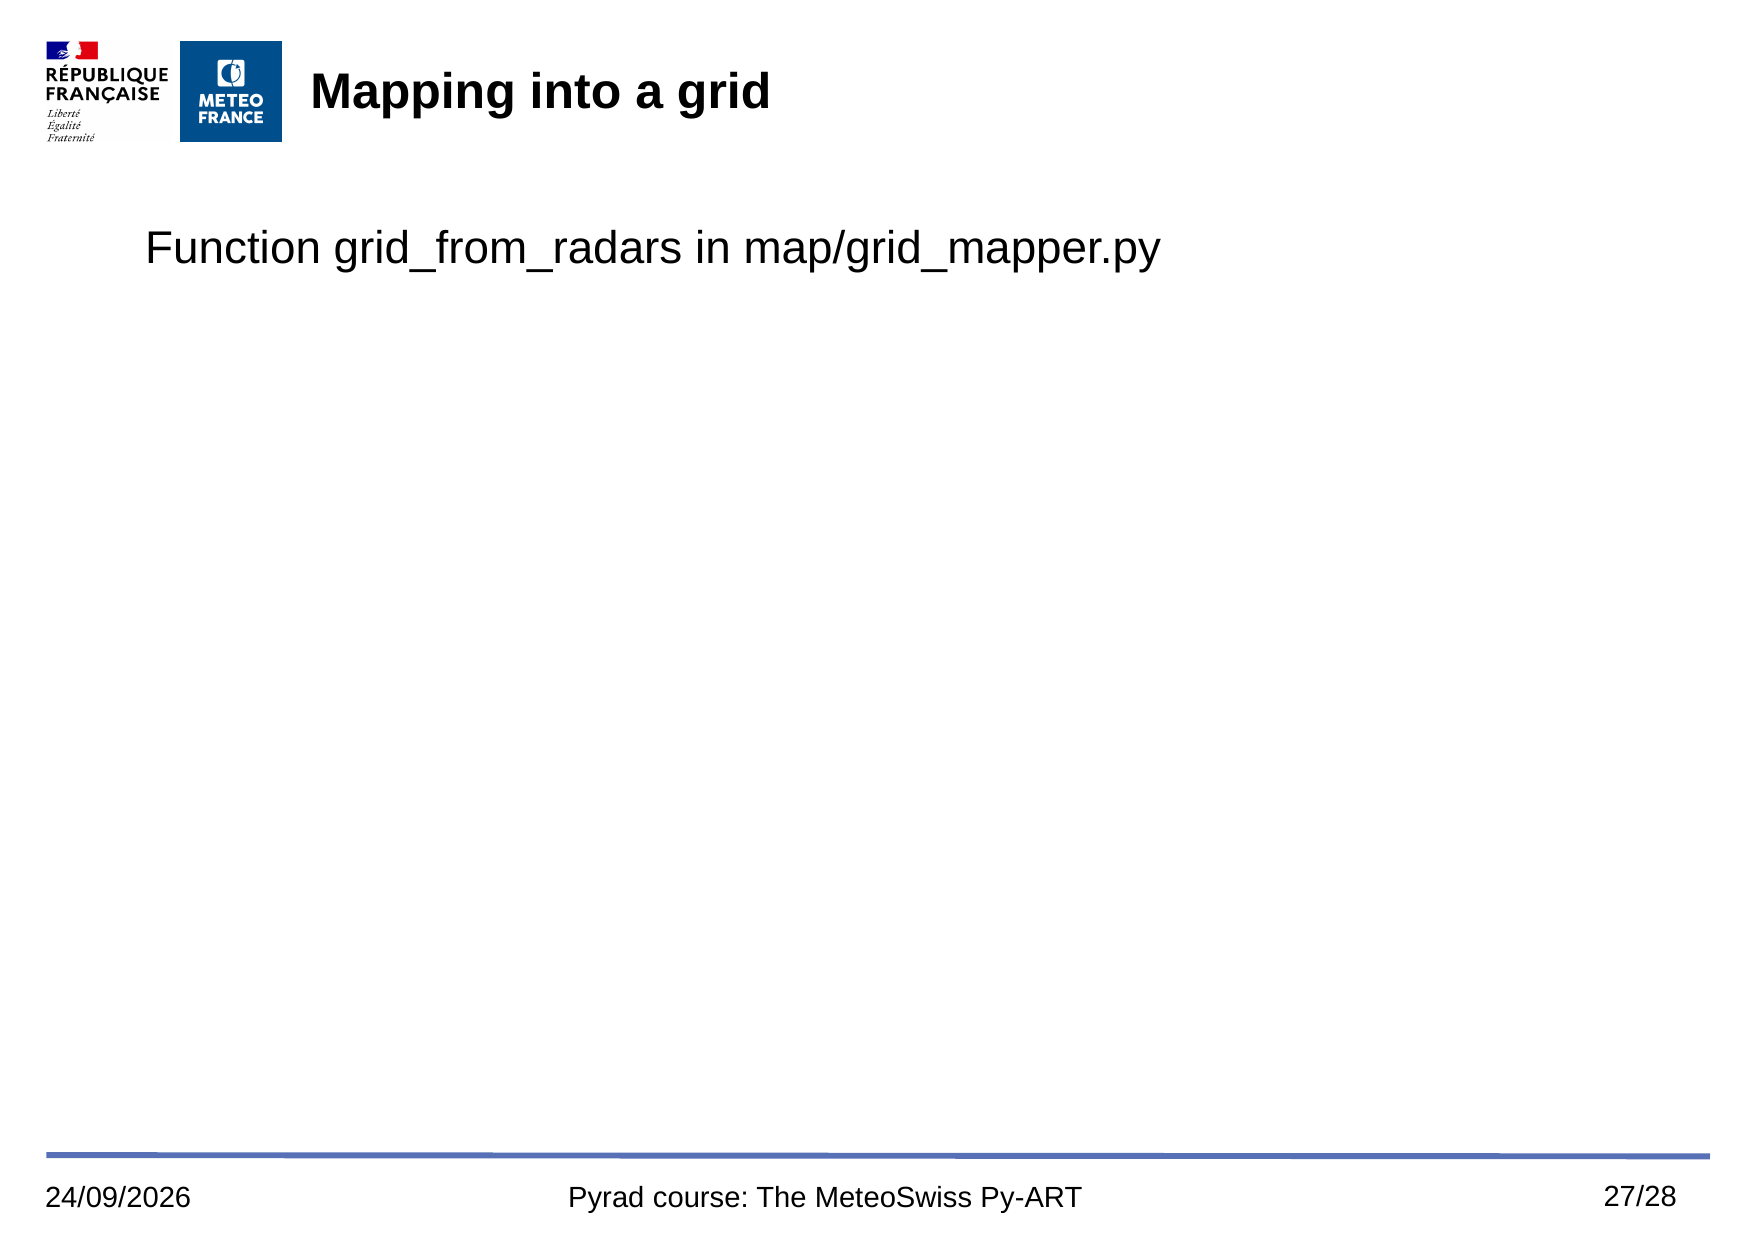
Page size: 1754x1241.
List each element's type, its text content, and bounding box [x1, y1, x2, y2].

list Function grid_from_radars in map/grid_mapper.py [44, 222, 1712, 1118]
picture [180, 41, 282, 142]
picture [46, 41, 172, 142]
title Mapping into a grid [310, 40, 1697, 142]
